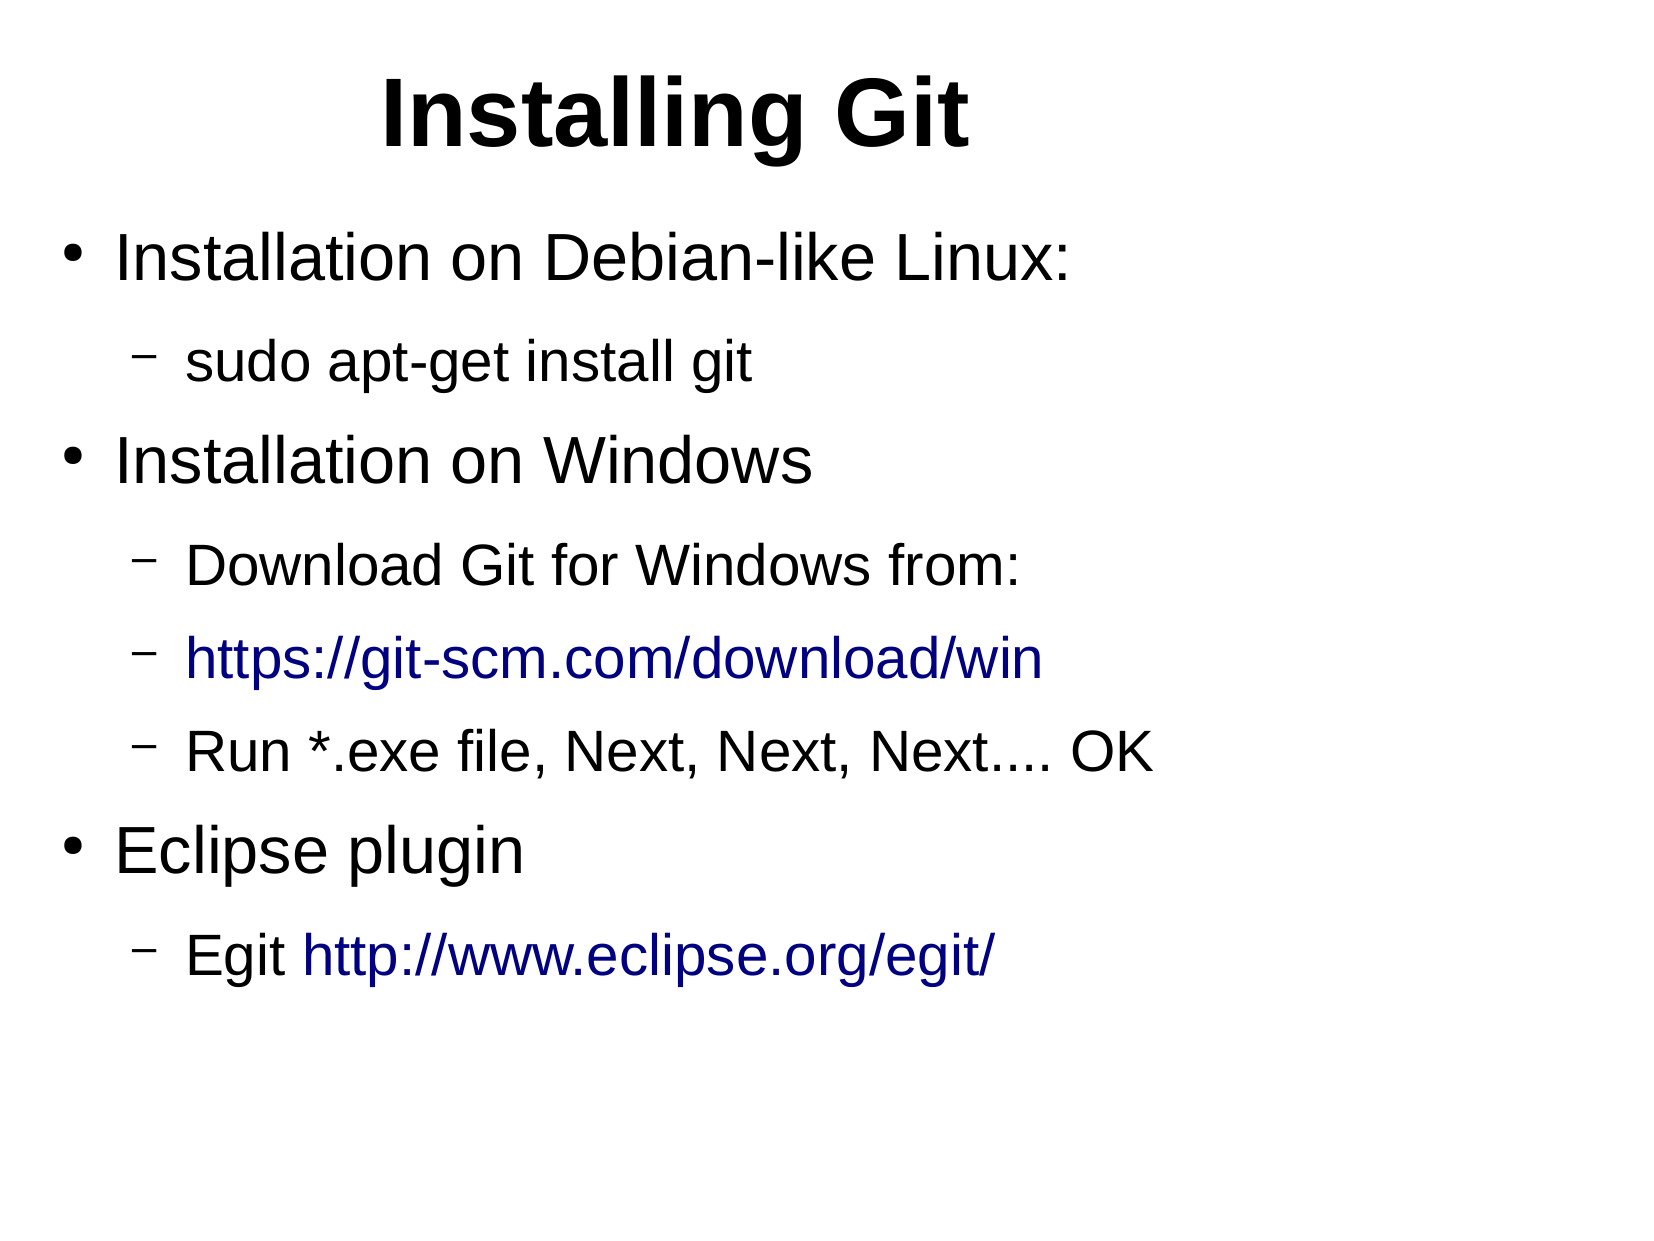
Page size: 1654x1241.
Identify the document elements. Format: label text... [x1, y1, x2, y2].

list Installation on Debian-like Linux: sudo apt-get install git Installation on Windows Download Git for Windows from: https://git-scm.com/download/win Run *.exe file, Next, Next, Next.... OK Eclipse plugin Egit http://www.eclipse.org/egit/ [25, 208, 1628, 1216]
title Installing Git [25, 7, 1325, 209]
